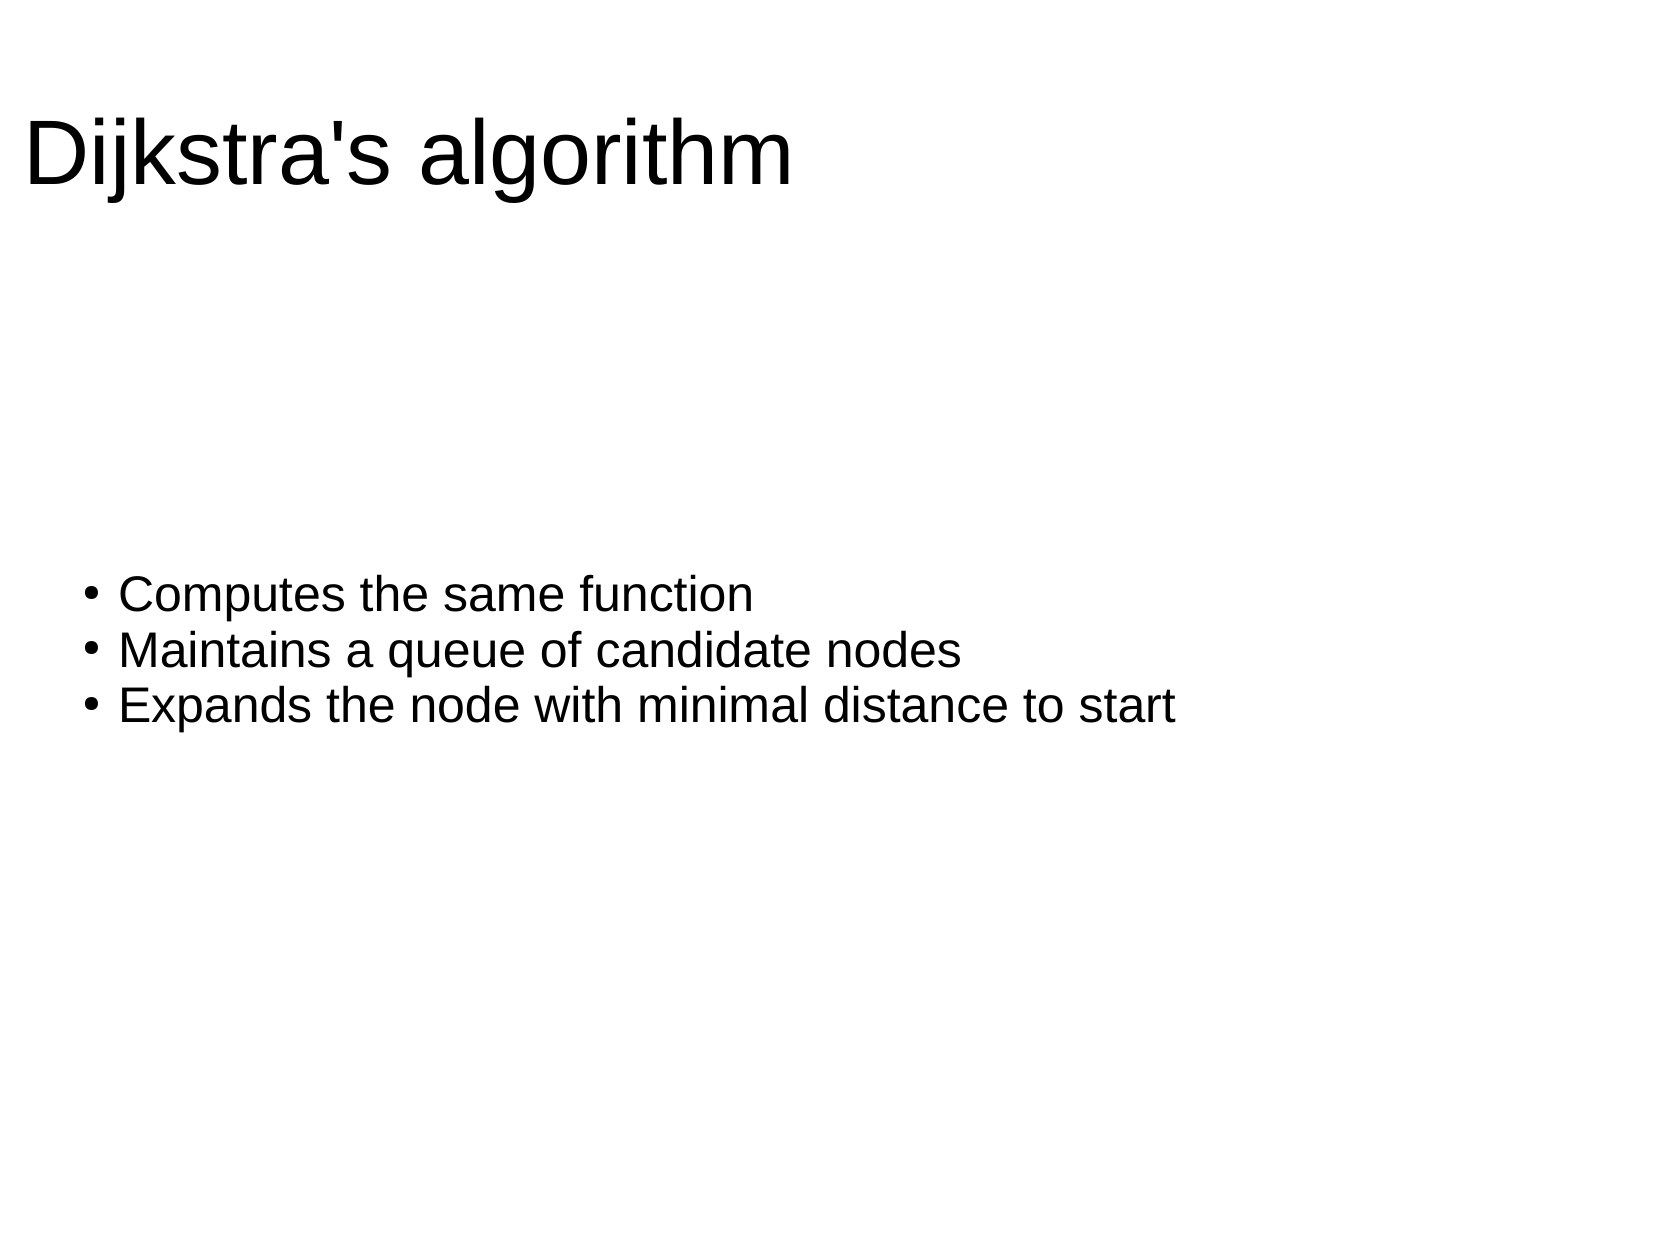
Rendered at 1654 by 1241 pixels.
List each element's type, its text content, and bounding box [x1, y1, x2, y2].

subtitle Computes the same function Maintains a queue of candidate nodes Expands the node with minimal distance to start [82, 290, 1571, 1010]
title Dijkstra's algorithm [23, 49, 1512, 257]
